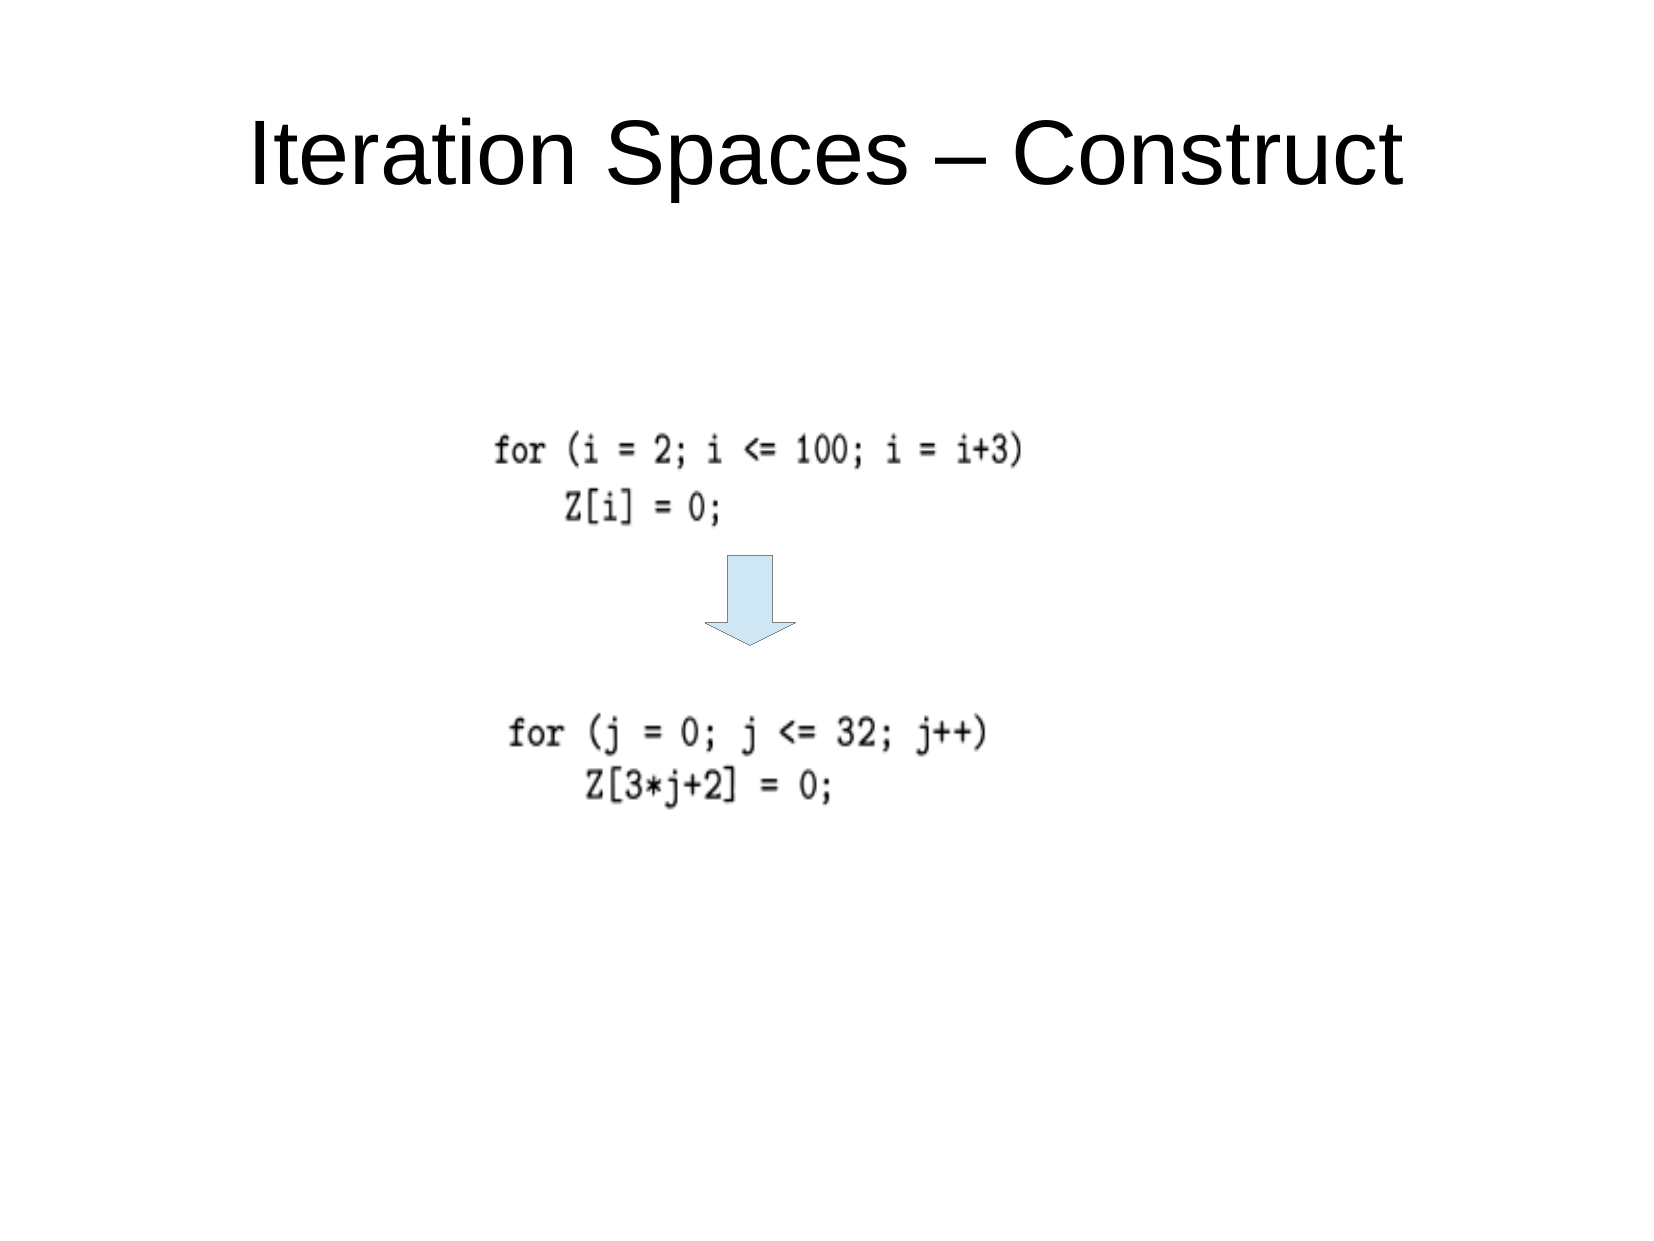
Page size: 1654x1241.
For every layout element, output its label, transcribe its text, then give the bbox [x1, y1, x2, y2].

title Iteration Spaces – Construct [82, 49, 1571, 257]
picture [495, 704, 1006, 825]
text_box [705, 555, 796, 646]
picture [480, 419, 1036, 544]
